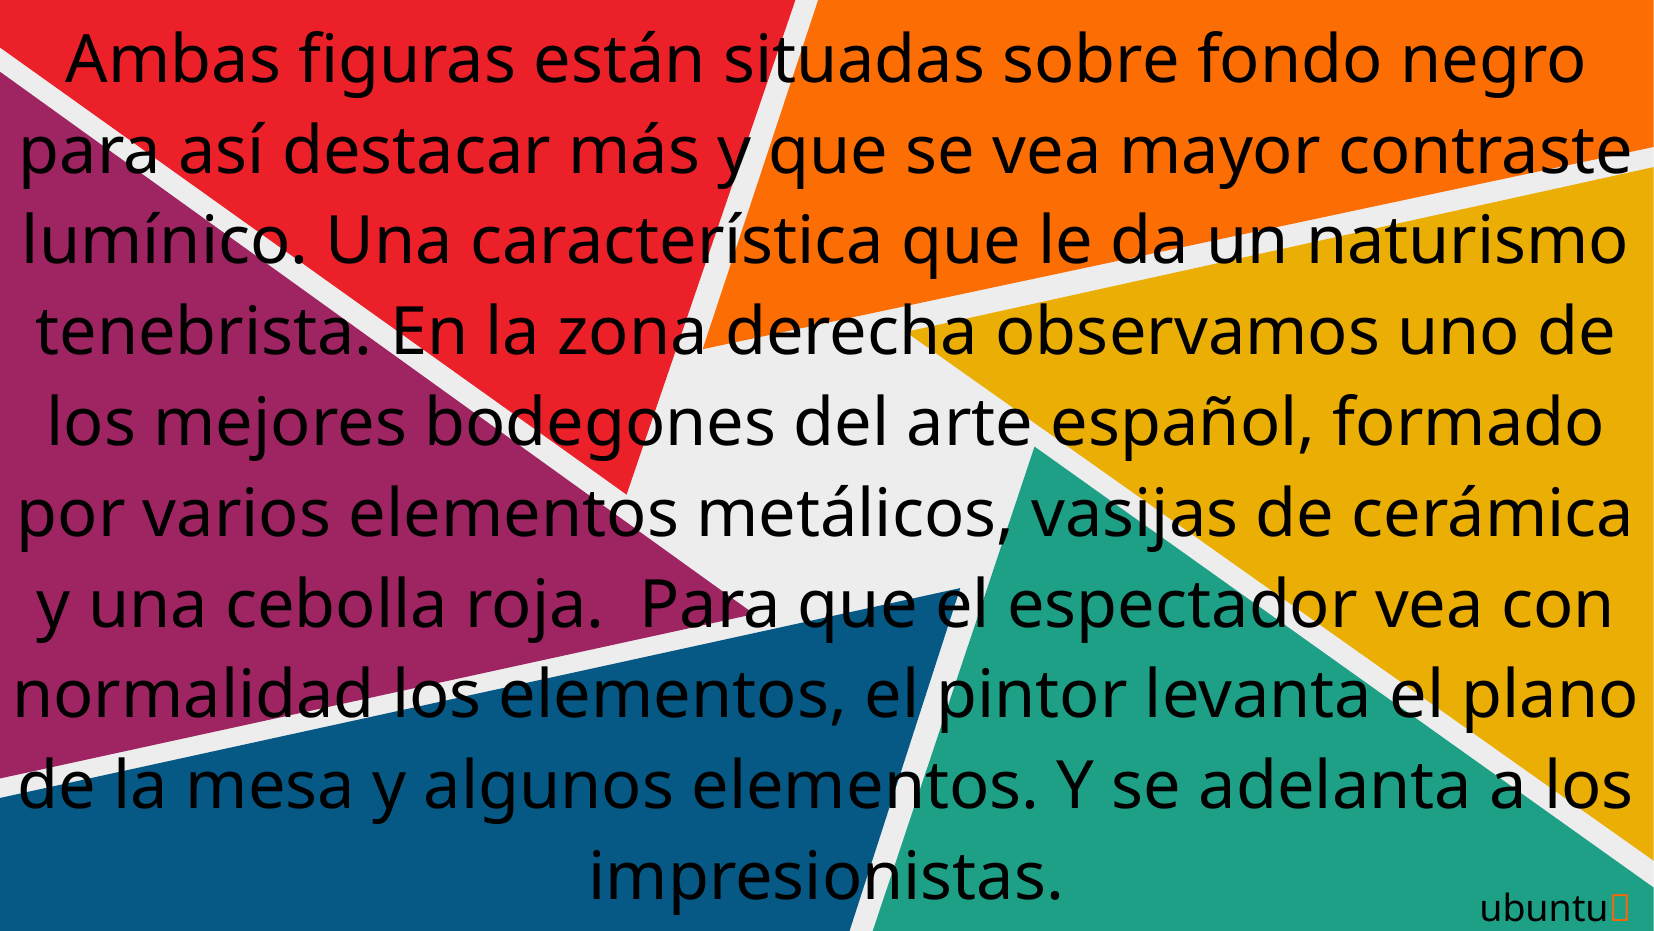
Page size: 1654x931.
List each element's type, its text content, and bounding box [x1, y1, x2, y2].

subtitle Ambas figuras están situadas sobre fondo negro para así destacar más y que se vea mayor contraste lumínico. Una característica que le da un naturismo tenebrista. En la zona derecha observamos uno de los mejores bodegones del arte español, formado por varios elementos metálicos, vasijas de cerámica y una cebolla roja. Para que el espectador vea con normalidad los elementos, el pintor levanta el plano de la mesa y algunos elementos. Y se adelanta a los impresionistas. [0, 0, 1654, 931]
text_box ubuntu [1464, 874, 1654, 931]
